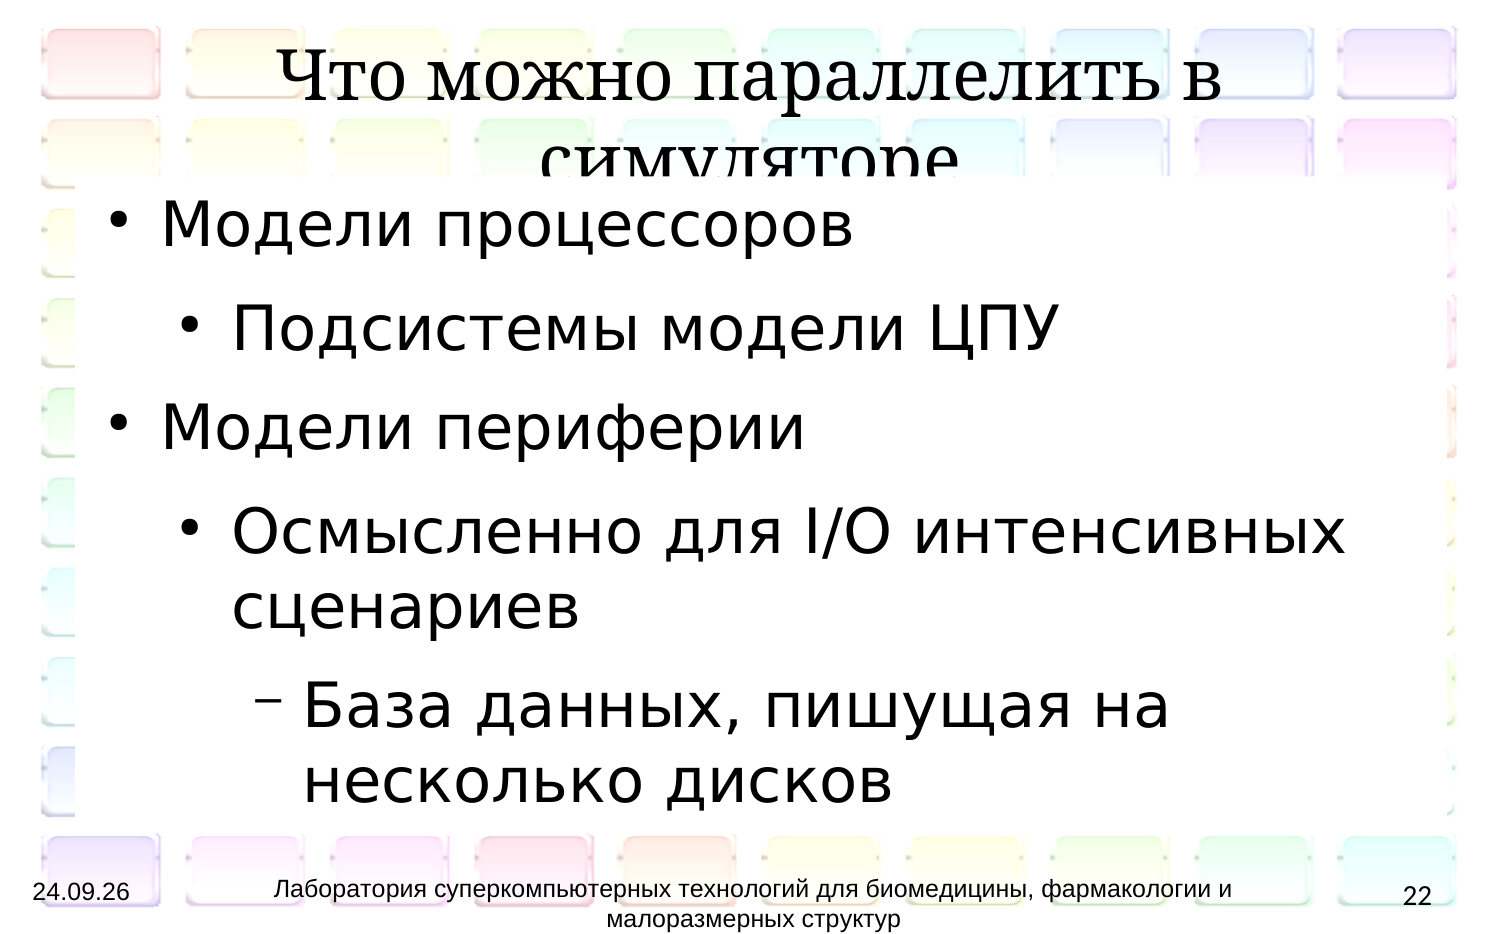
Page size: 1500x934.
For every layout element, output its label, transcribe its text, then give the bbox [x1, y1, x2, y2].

picture [0, 0, 1500, 934]
list Модели процессоров Подсистемы модели ЦПУ Модели периферии Осмысленно для I/O интенсивных сценариев База данных, пишущая на несколько дисков [75, 176, 1447, 823]
title Что можно параллелить в симуляторе [75, 37, 1426, 176]
text_box 14.04.14 [17, 868, 184, 918]
text_box Лаборатория суперкомпьютерных технологий для биомедицины, фармакологии и малоразмерных структур [171, 864, 1338, 915]
text_box <номер> [1387, 868, 1473, 918]
